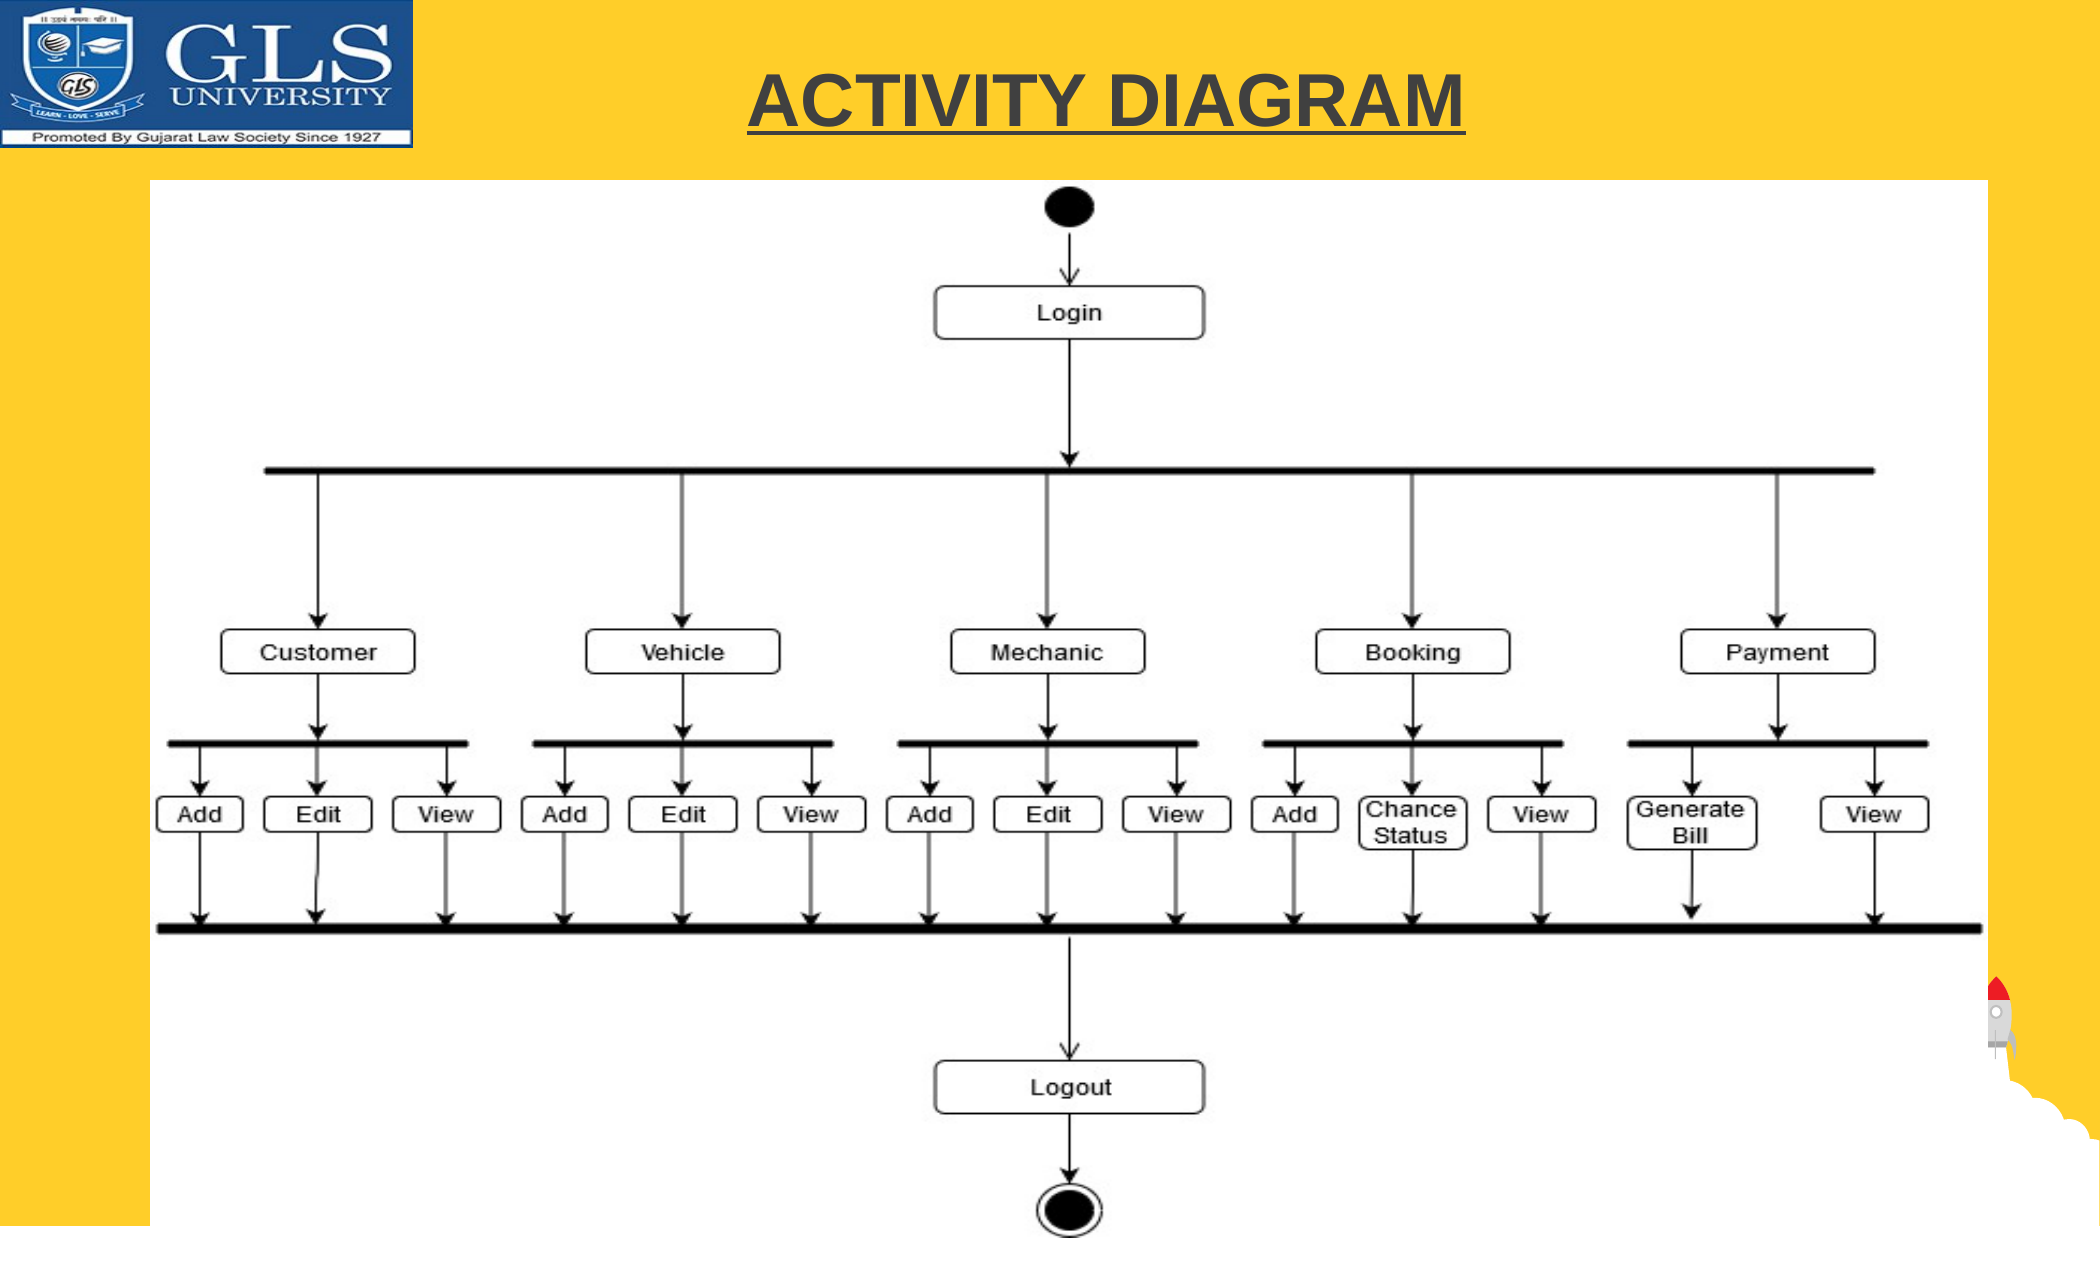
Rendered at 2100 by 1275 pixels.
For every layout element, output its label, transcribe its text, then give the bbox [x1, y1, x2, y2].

picture [0, 0, 413, 148]
picture [150, 180, 1988, 1238]
text_box ACTIVITY DIAGRAM [675, 51, 1538, 180]
